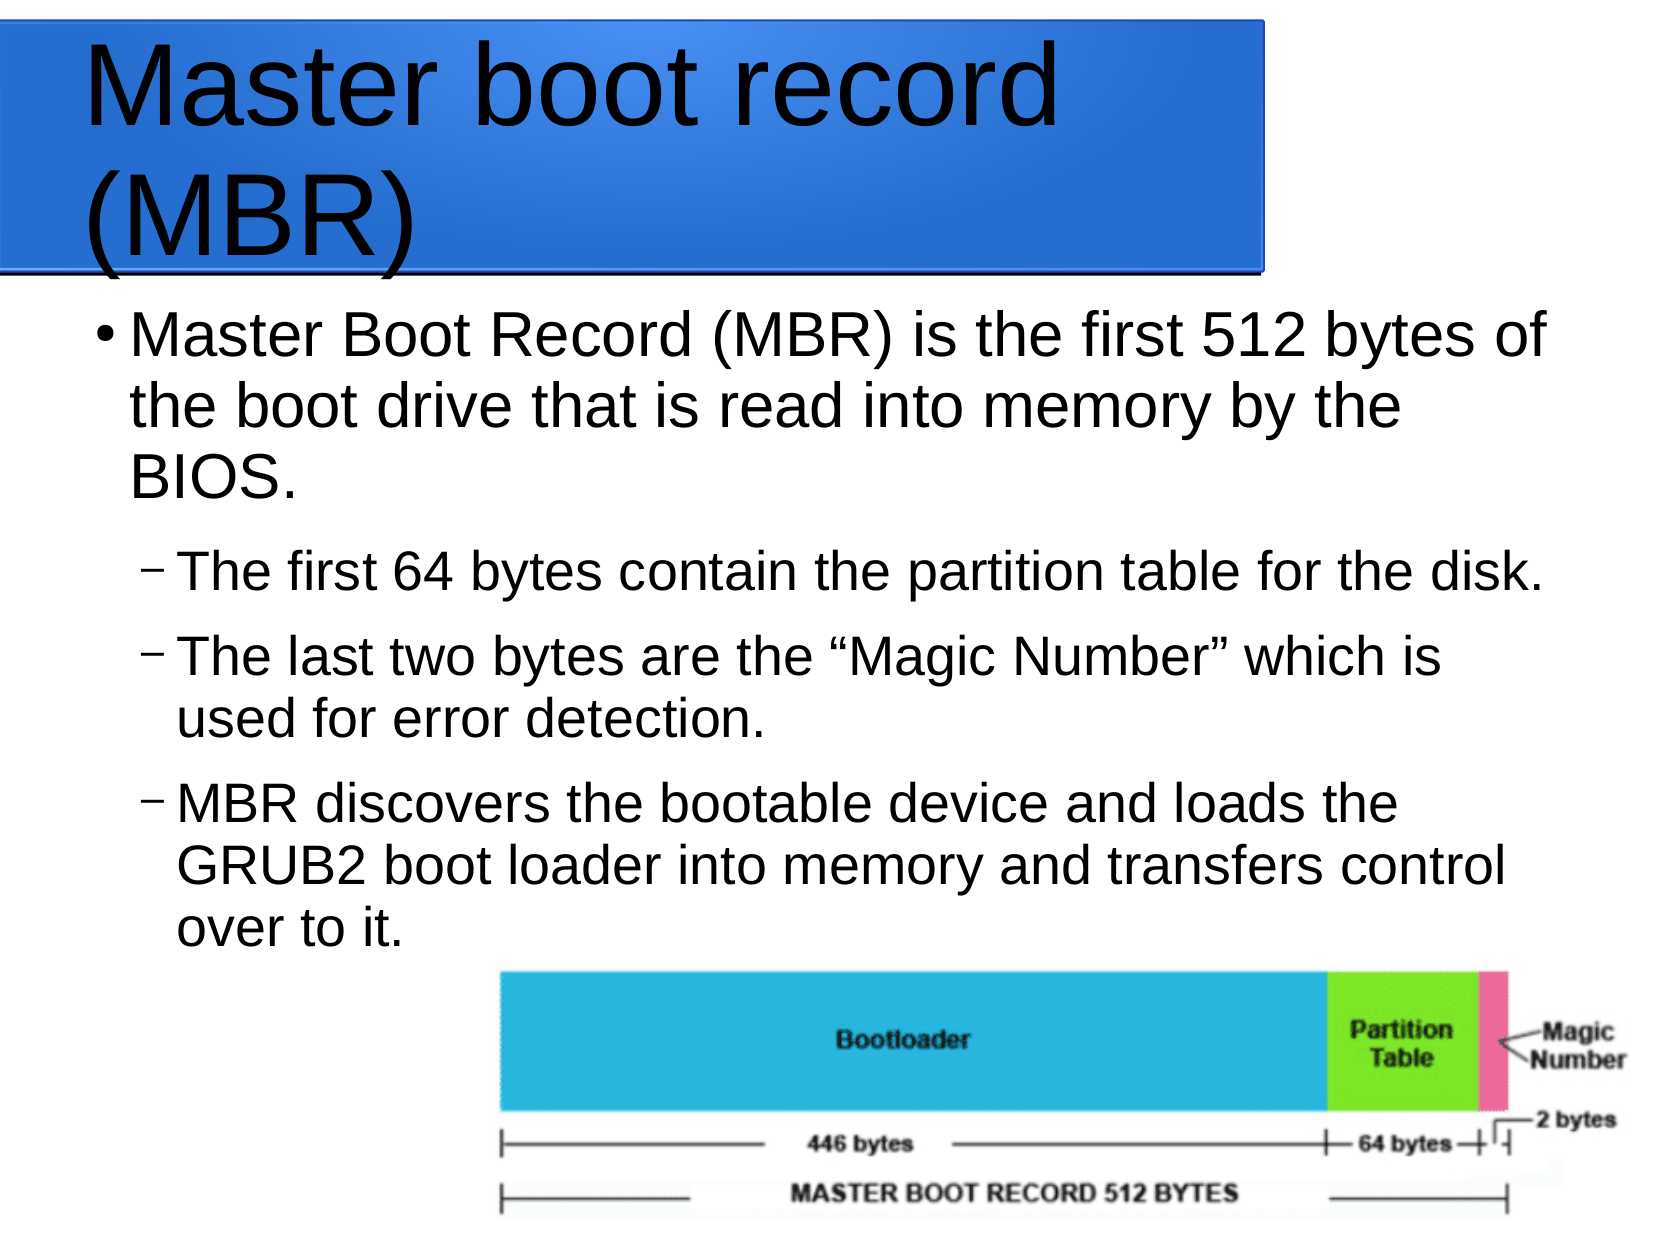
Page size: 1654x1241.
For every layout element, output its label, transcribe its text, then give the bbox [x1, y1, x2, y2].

list Master Boot Record (MBR) is the first 512 bytes of the boot drive that is read into memory by the BIOS. The first 64 bytes contain the partition table for the disk. The last two bytes are the “Magic Number” which is used for error detection. MBR discovers the bootable device and loads the GRUB2 boot loader into memory and transfers control over to it. [82, 299, 1571, 1019]
title Master boot record (MBR) [82, 19, 1235, 281]
picture [465, 944, 1654, 1228]
